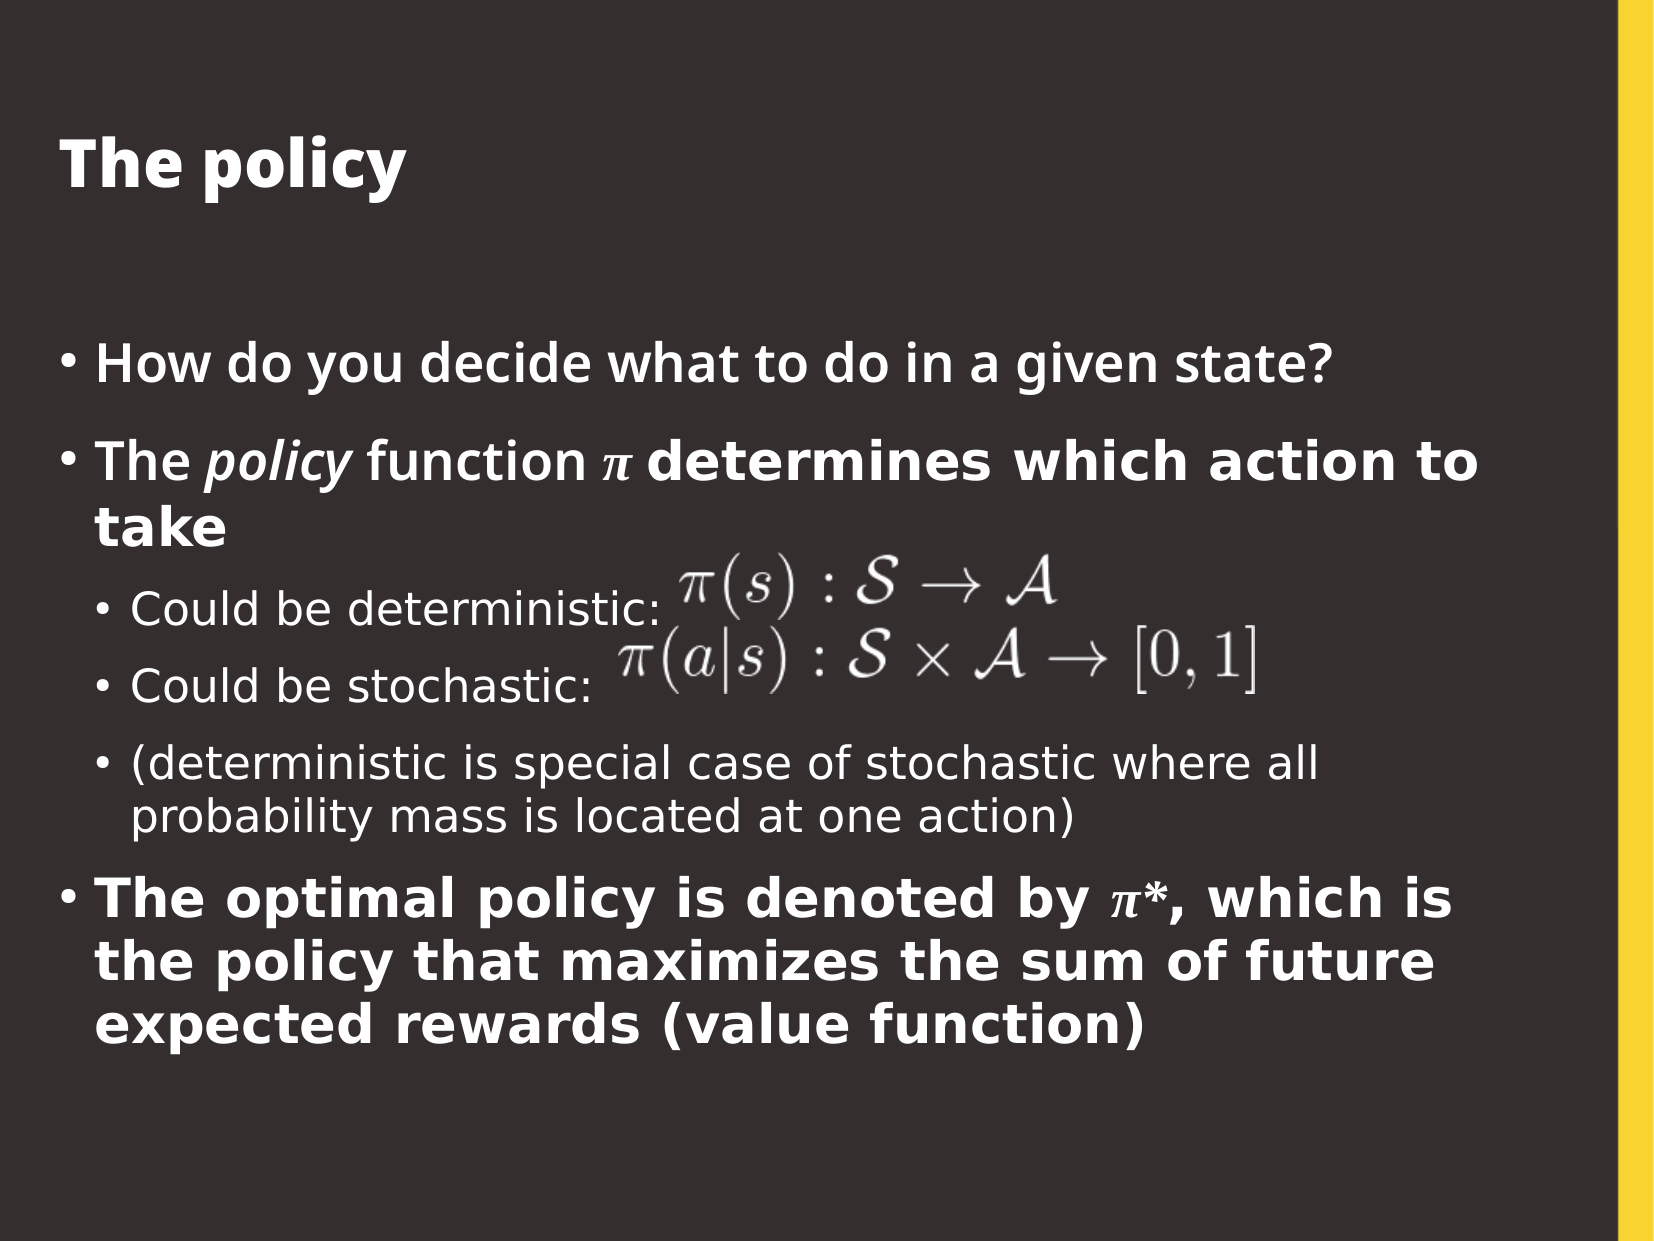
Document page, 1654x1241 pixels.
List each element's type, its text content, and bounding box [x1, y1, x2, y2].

title The policy [59, 59, 1595, 207]
picture [0, 0, 1654, 1241]
list How do you decide what to do in a given state? The policy function π determines which action to take Could be deterministic: Could be stochastic: (deterministic is special case of stochastic where all probability mass is located at one action) The optimal policy is denoted by π*, which is the policy that maximizes the sum of future expected rewards (value function) [59, 324, 1565, 1093]
